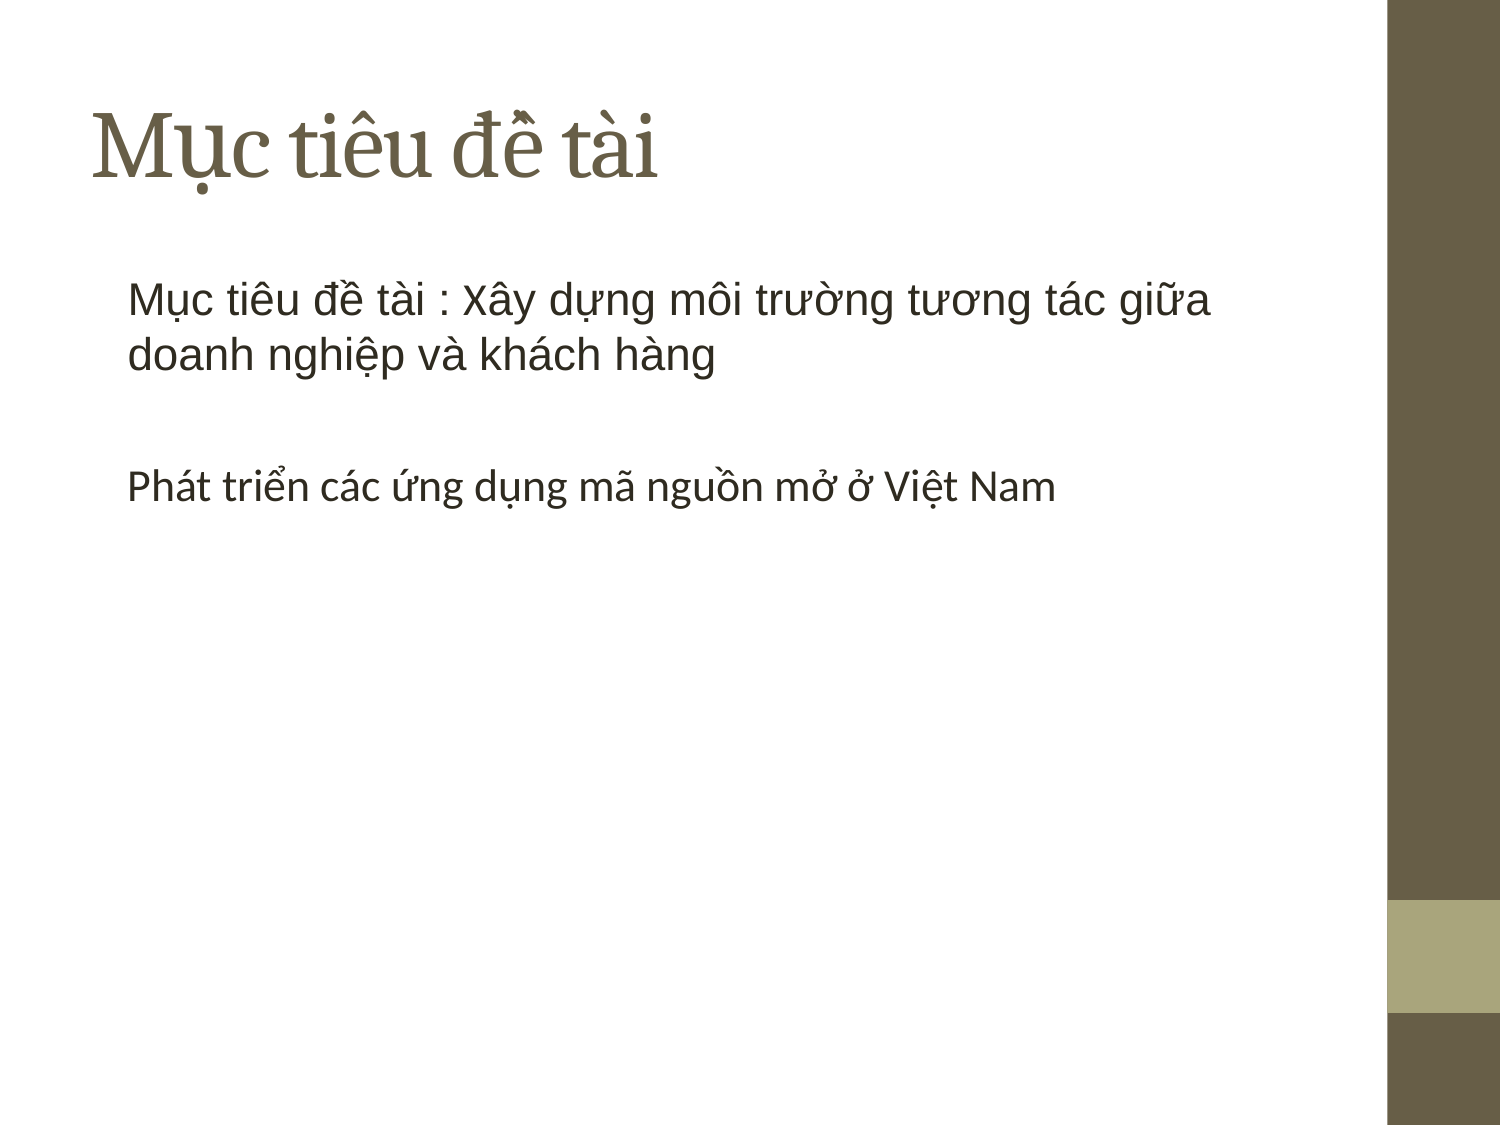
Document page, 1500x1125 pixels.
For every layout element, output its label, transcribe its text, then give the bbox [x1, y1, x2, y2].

list Mục tiêu đề tài : Xây dựng môi trường tương tác giữa doanh nghiệp và khách hàng Phát triển các ứng dụng mã nguồn mở ở Việt Nam [75, 262, 1326, 1051]
title Mục tiêu đề tài [75, 45, 1326, 233]
